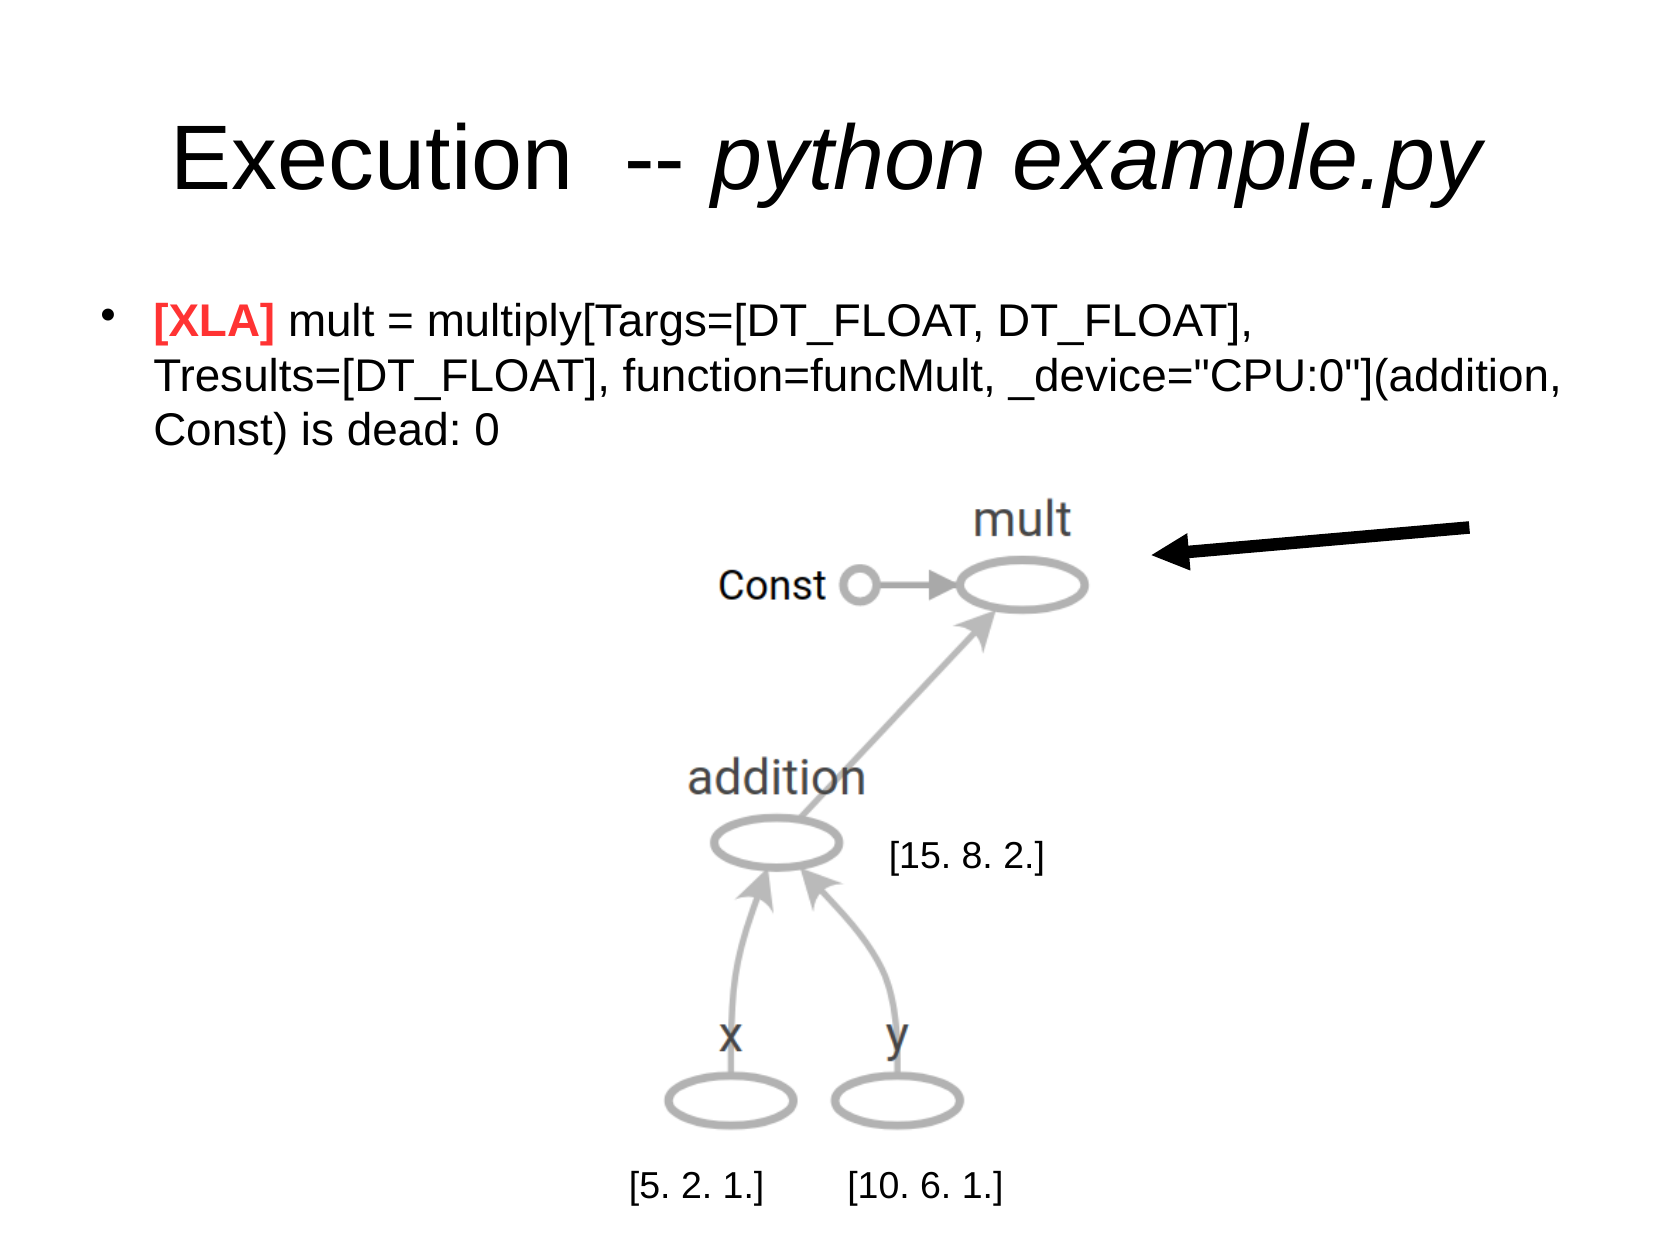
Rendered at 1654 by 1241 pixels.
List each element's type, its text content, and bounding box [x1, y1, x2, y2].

text_box [XLA] mult = multiply[Targs=[DT_FLOAT, DT_FLOAT], Tresults=[DT_FLOAT], function=funcMult, _device="CPU:0"](addition, Const) is dead: 0 [82, 290, 1571, 1010]
text_box [10. 6. 1.] [832, 1170, 1128, 1215]
picture [566, 460, 1151, 1170]
text_box [15. 8. 2.] [873, 826, 1075, 884]
text_box [5. 2. 1.] [614, 1170, 827, 1215]
text_box Execution -- python example.py [82, 49, 1571, 257]
